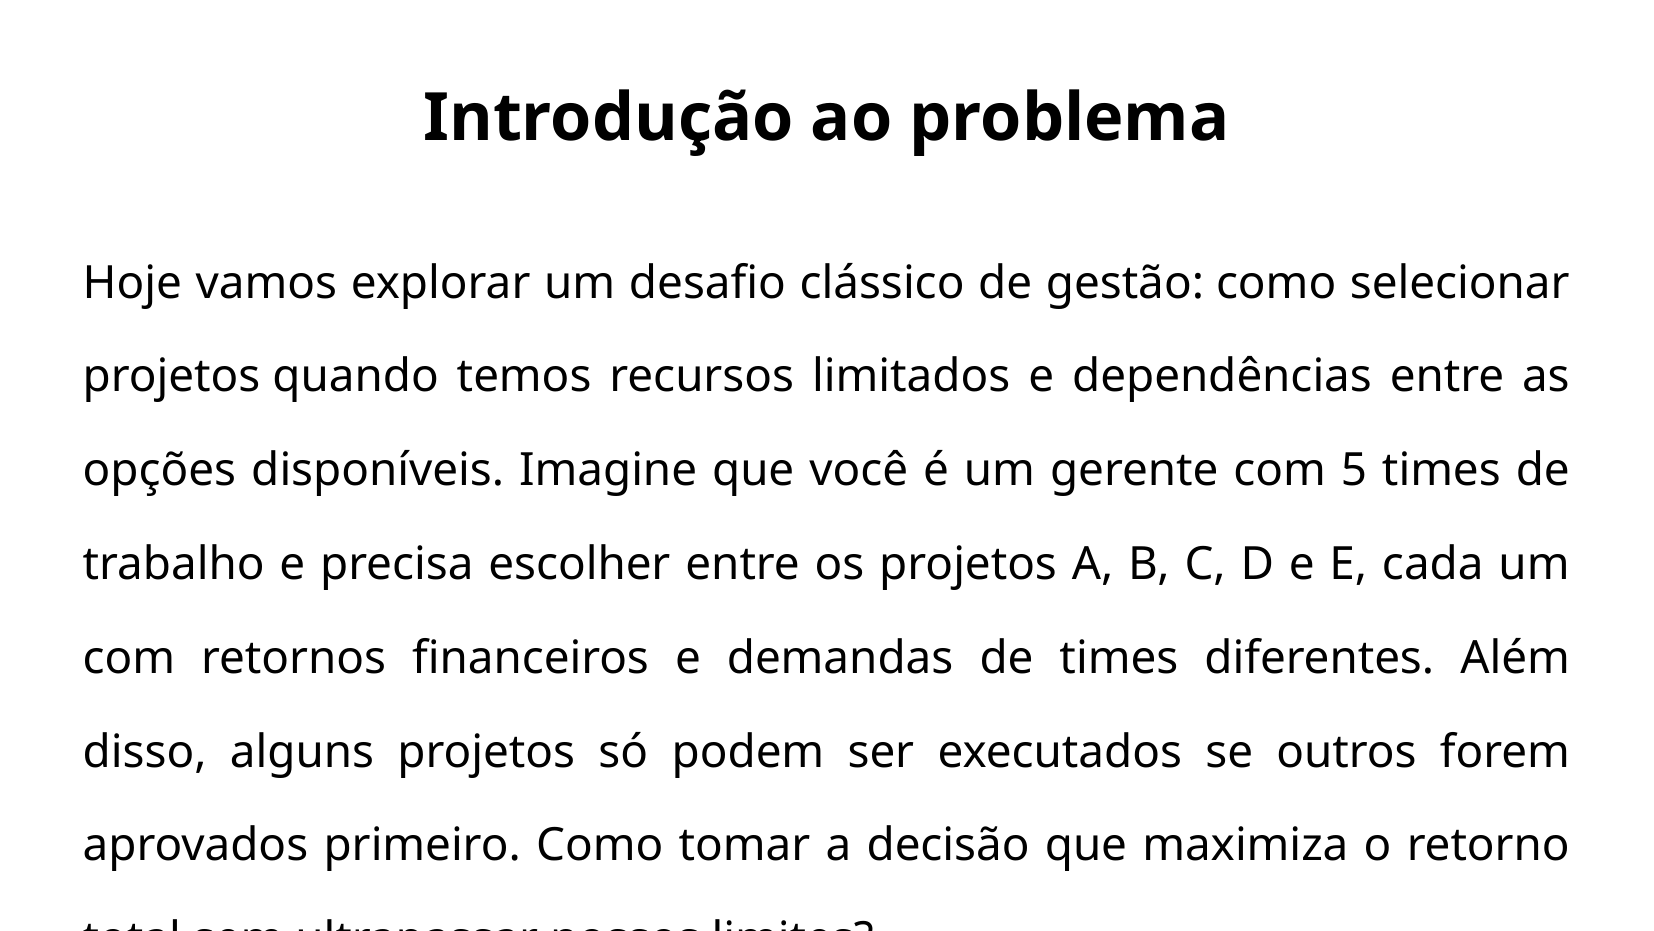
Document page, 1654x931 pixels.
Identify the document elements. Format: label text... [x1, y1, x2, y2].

subtitle Hoje vamos explorar um desafio clássico de gestão: como selecionar projetos quando temos recursos limitados e dependências entre as opções disponíveis. Imagine que você é um gerente com 5 times de trabalho e precisa escolher entre os projetos A, B, C, D e E, cada um com retornos financeiros e demandas de times diferentes. Além disso, alguns projetos só podem ser executados se outros forem aprovados primeiro. Como tomar a decisão que maximiza o retorno total sem ultrapassar nossos limites? [82, 217, 1571, 836]
title Introdução ao problema [82, 37, 1571, 193]
